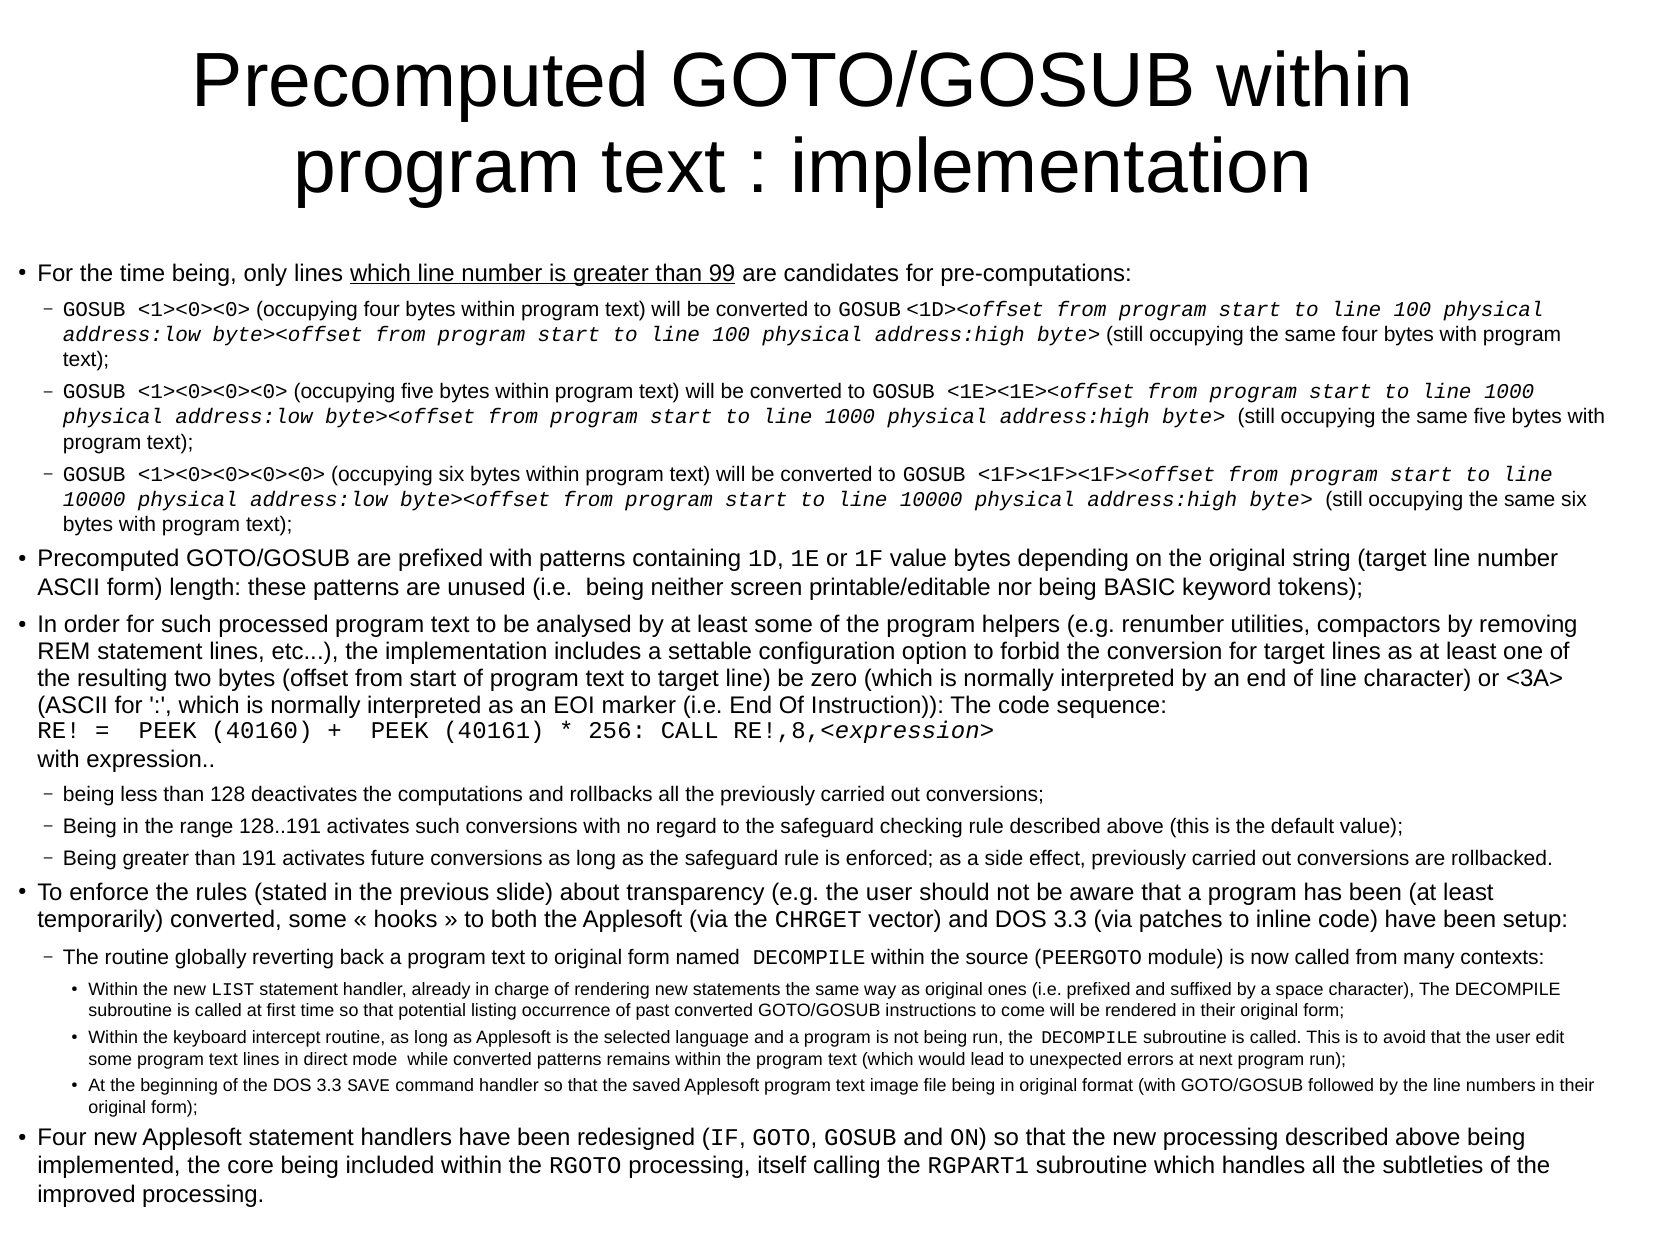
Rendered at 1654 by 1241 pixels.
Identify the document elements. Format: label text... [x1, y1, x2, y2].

title Precomputed GOTO/GOSUB within program text : implementation [82, 35, 1524, 211]
list For the time being, only lines which line number is greater than 99 are candidates for pre-computations: GOSUB <1><0><0> (occupying four bytes within program text) will be converted to GOSUB <1D><offset from program start to line 100 physical address:low byte><offset from program start to line 100 physical address:high byte> (still occupying the same four bytes with program text); GOSUB <1><0><0><0> (occupying five bytes within program text) will be converted to GOSUB <1E><1E><offset from program start to line 1000 physical address:low byte><offset from program start to line 1000 physical address:high byte> (still occupying the same five bytes with program text); GOSUB <1><0><0><0><0> (occupying six bytes within program text) will be converted to GOSUB <1F><1F><1F><offset from program start to line 10000 physical address:low byte><offset from program start to line 10000 physical address:high byte> (still occupying the same six bytes with program text); Precomputed GOTO/GOSUB are prefixed with patterns containing 1D, 1E or 1F value bytes depending on the original string (target line number ASCII form) length: these patterns are unused (i.e. being neither screen printable/editable nor being BASIC keyword tokens); In order for such processed program text to be analysed by at least some of the program helpers (e.g. renumber utilities, compactors by removing REM statement lines, etc...), the implementation includes a settable configuration option to forbid the conversion for target lines as at least one of the resulting two bytes (offset from start of program text to target line) be zero (which is normally interpreted by an end of line character) or <3A> (ASCII for ':', which is normally interpreted as an EOI marker (i.e. End Of Instruction)): The code sequence: RE! = PEEK (40160) + PEEK (40161) * 256: CALL RE!,8,<expression> with expression.. being less than 128 deactivates the computations and rollbacks all the previously carried out conversions; Being in the range 128..191 activates such conversions with no regard to the safeguard checking rule described above (this is the default value); Being greater than 191 activates future conversions as long as the safeguard rule is enforced; as a side effect, previously carried out conversions are rollbacked. To enforce the rules (stated in the previous slide) about transparency (e.g. the user should not be aware that a program has been (at least temporarily) converted, some « hooks » to both the Applesoft (via the CHRGET vector) and DOS 3.3 (via patches to inline code) have been setup: The routine globally reverting back a program text to original form named DECOMPILE within the source (PEERGOTO module) is now called from many contexts: Within the new LIST statement handler, already in charge of rendering new statements the same way as original ones (i.e. prefixed and suffixed by a space character), The DECOMPILE subroutine is called at first time so that potential listing occurrence of past converted GOTO/GOSUB instructions to come will be rendered in their original form; Within the keyboard intercept routine, as long as Applesoft is the selected language and a program is not being run, the DECOMPILE subroutine is called. This is to avoid that the user edit some program text lines in direct mode while converted patterns remains within the program text (which would lead to unexpected errors at next program run); At the beginning of the DOS 3.3 SAVE command handler so that the saved Applesoft program text image file being in original format (with GOTO/GOSUB followed by the line numbers in their original form); Four new Applesoft statement handlers have been redesigned (IF, GOTO, GOSUB and ON) so that the new processing described above being implemented, the core being included within the RGOTO processing, itself calling the RGPART1 subroutine which handles all the subtleties of the improved processing. [11, 259, 1607, 1217]
